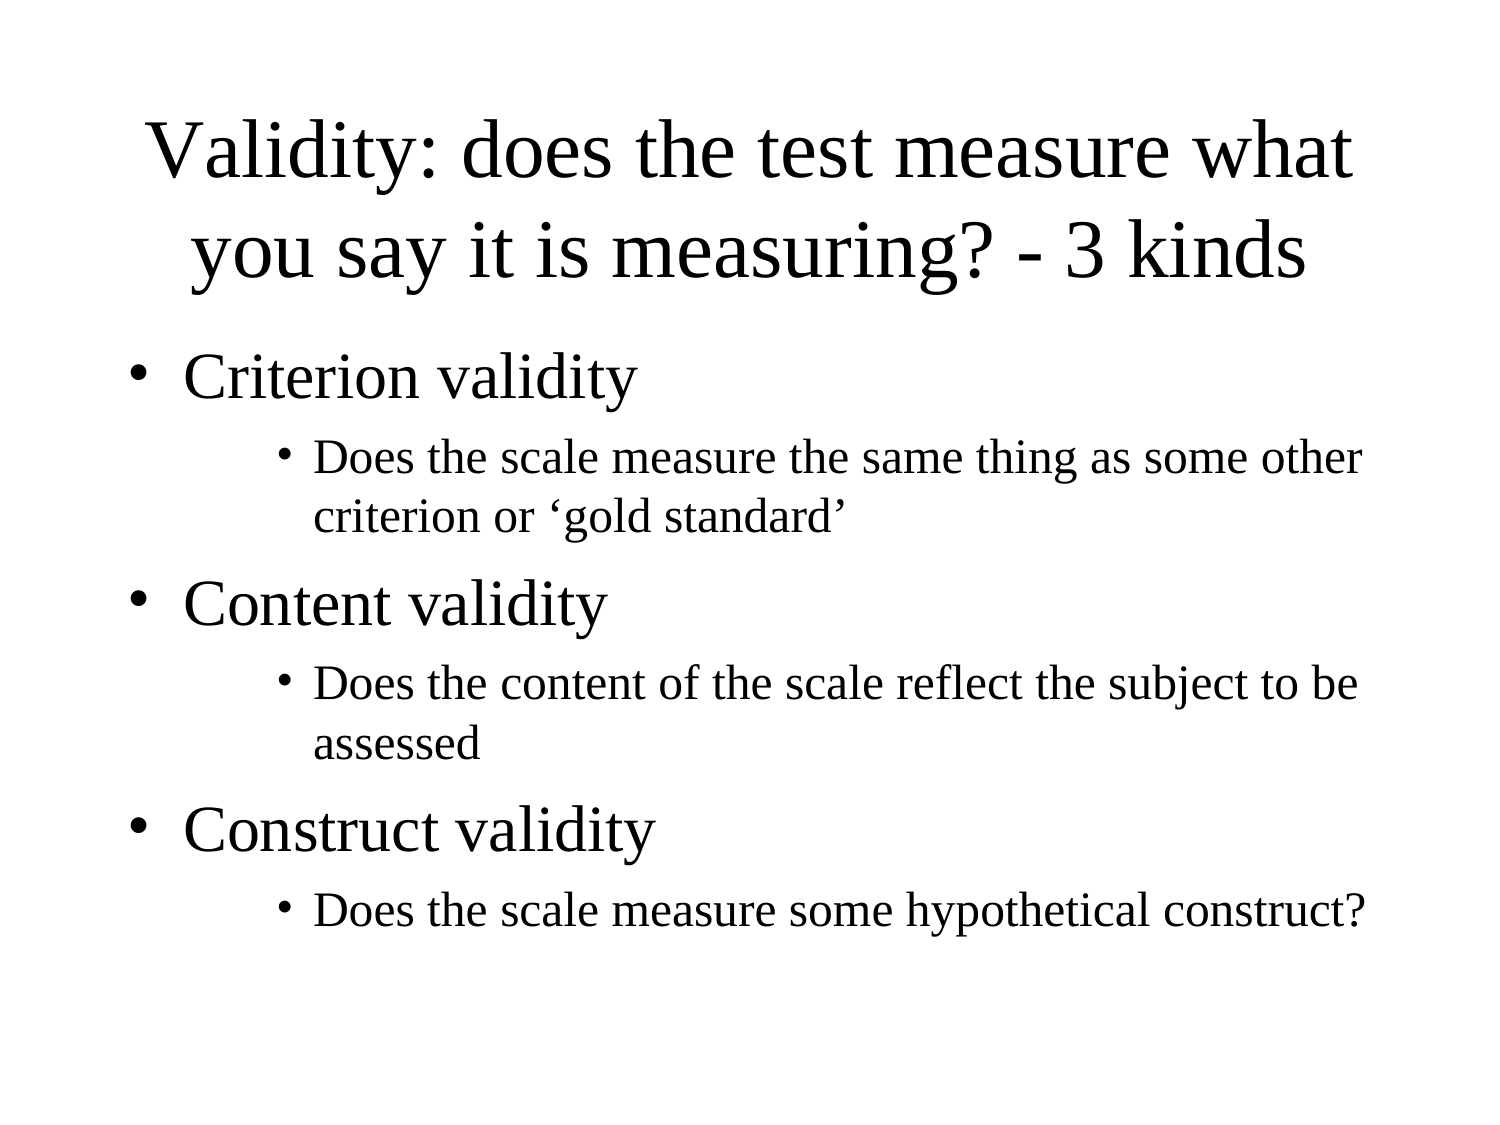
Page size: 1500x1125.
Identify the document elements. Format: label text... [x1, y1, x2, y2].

list Criterion validity Does the scale measure the same thing as some other criterion or ‘gold standard’ Content validity Does the content of the scale reflect the subject to be assessed Construct validity Does the scale measure some hypothetical construct? [112, 324, 1388, 1000]
title Validity: does the test measure what you say it is measuring? - 3 kinds [112, 99, 1388, 288]
